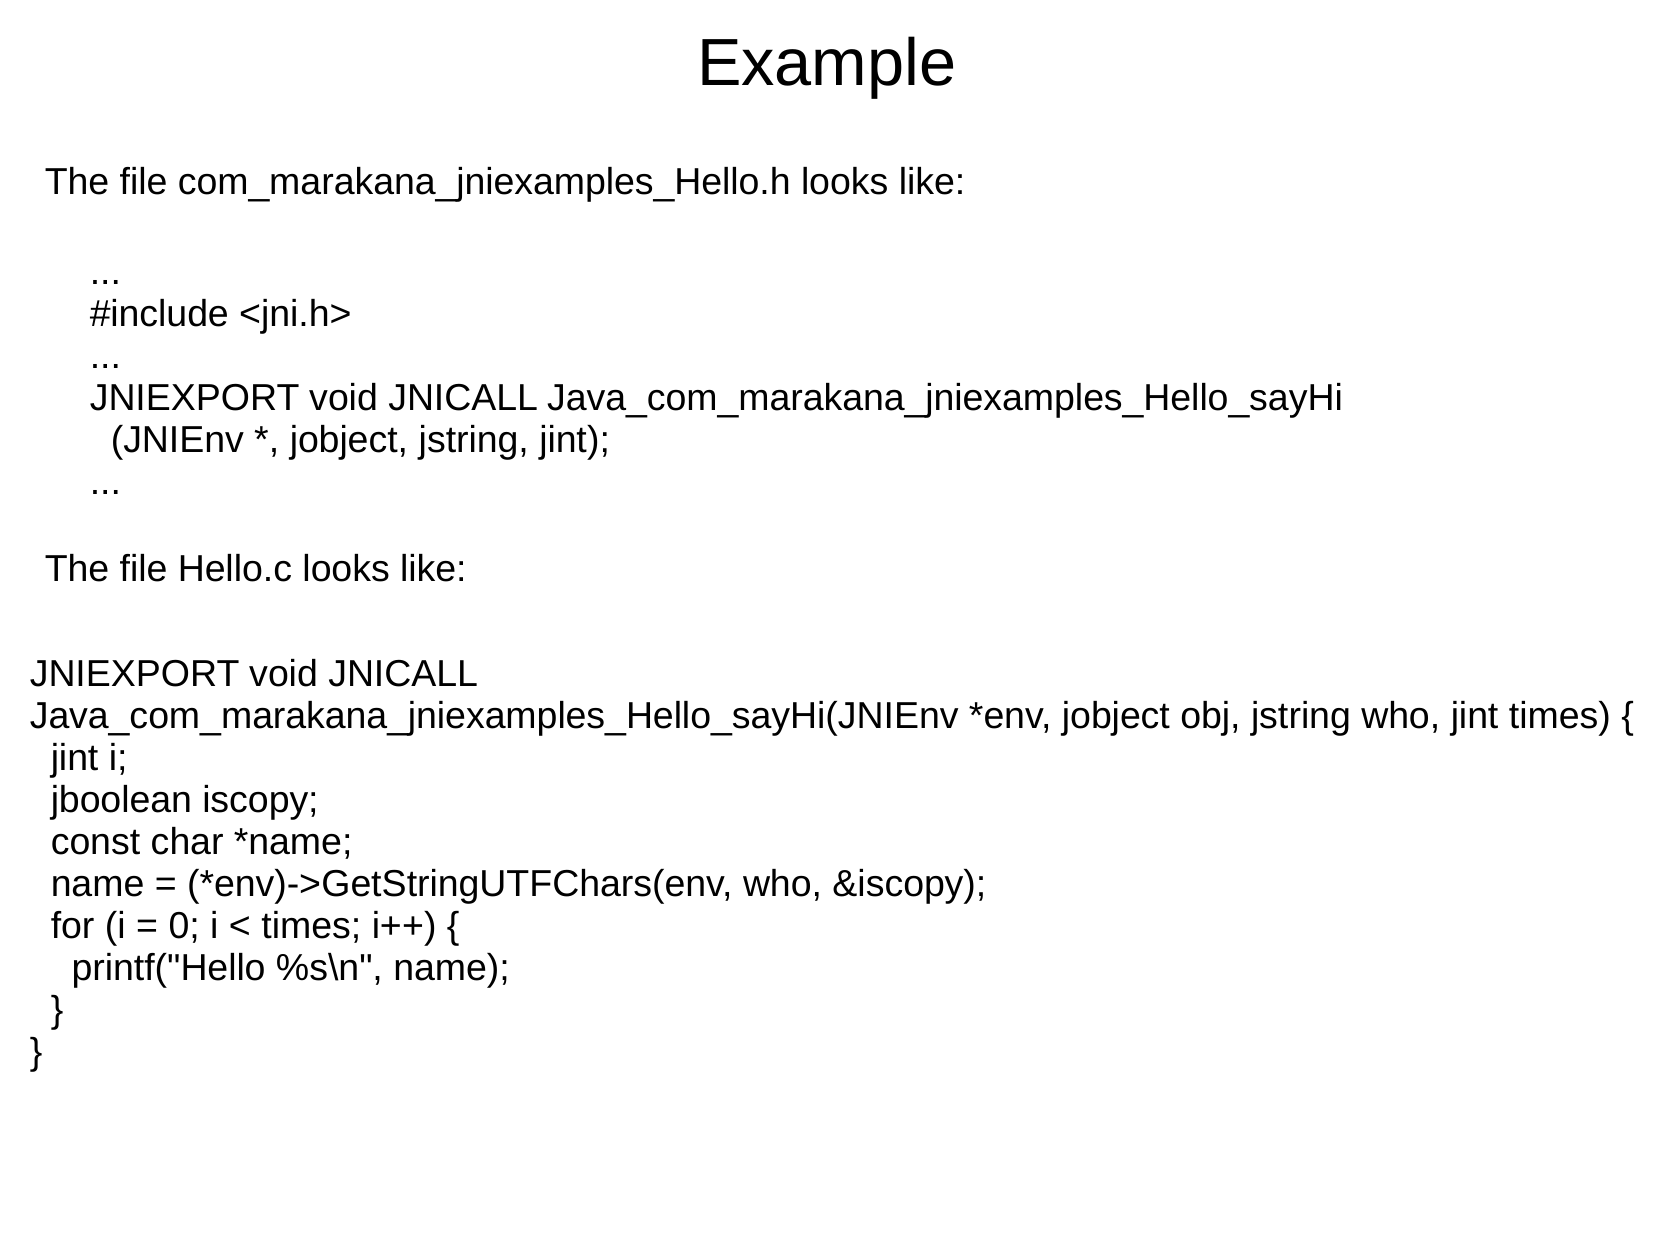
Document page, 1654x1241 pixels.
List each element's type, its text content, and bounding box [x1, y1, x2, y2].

text_box The file com_marakana_jniexamples_Hello.h looks like: [30, 153, 983, 211]
text_box JNIEXPORT void JNICALL Java_com_marakana_jniexamples_Hello_sayHi(JNIEnv *env, jobject obj, jstring who, jint times) { jint i; jboolean iscopy; const char *name; name = (*env)->GetStringUTFChars(env, who, &iscopy); for (i = 0; i < times; i++) { printf("Hello %s\n", name); } } [15, 645, 1654, 1080]
text_box ... #include <jni.h> ... JNIEXPORT void JNICALL Java_com_marakana_jniexamples_Hello_sayHi (JNIEnv *, jobject, jstring, jint); ... [75, 243, 1364, 511]
text_box The file Hello.c looks like: [30, 540, 483, 597]
title Example [82, 19, 1571, 106]
